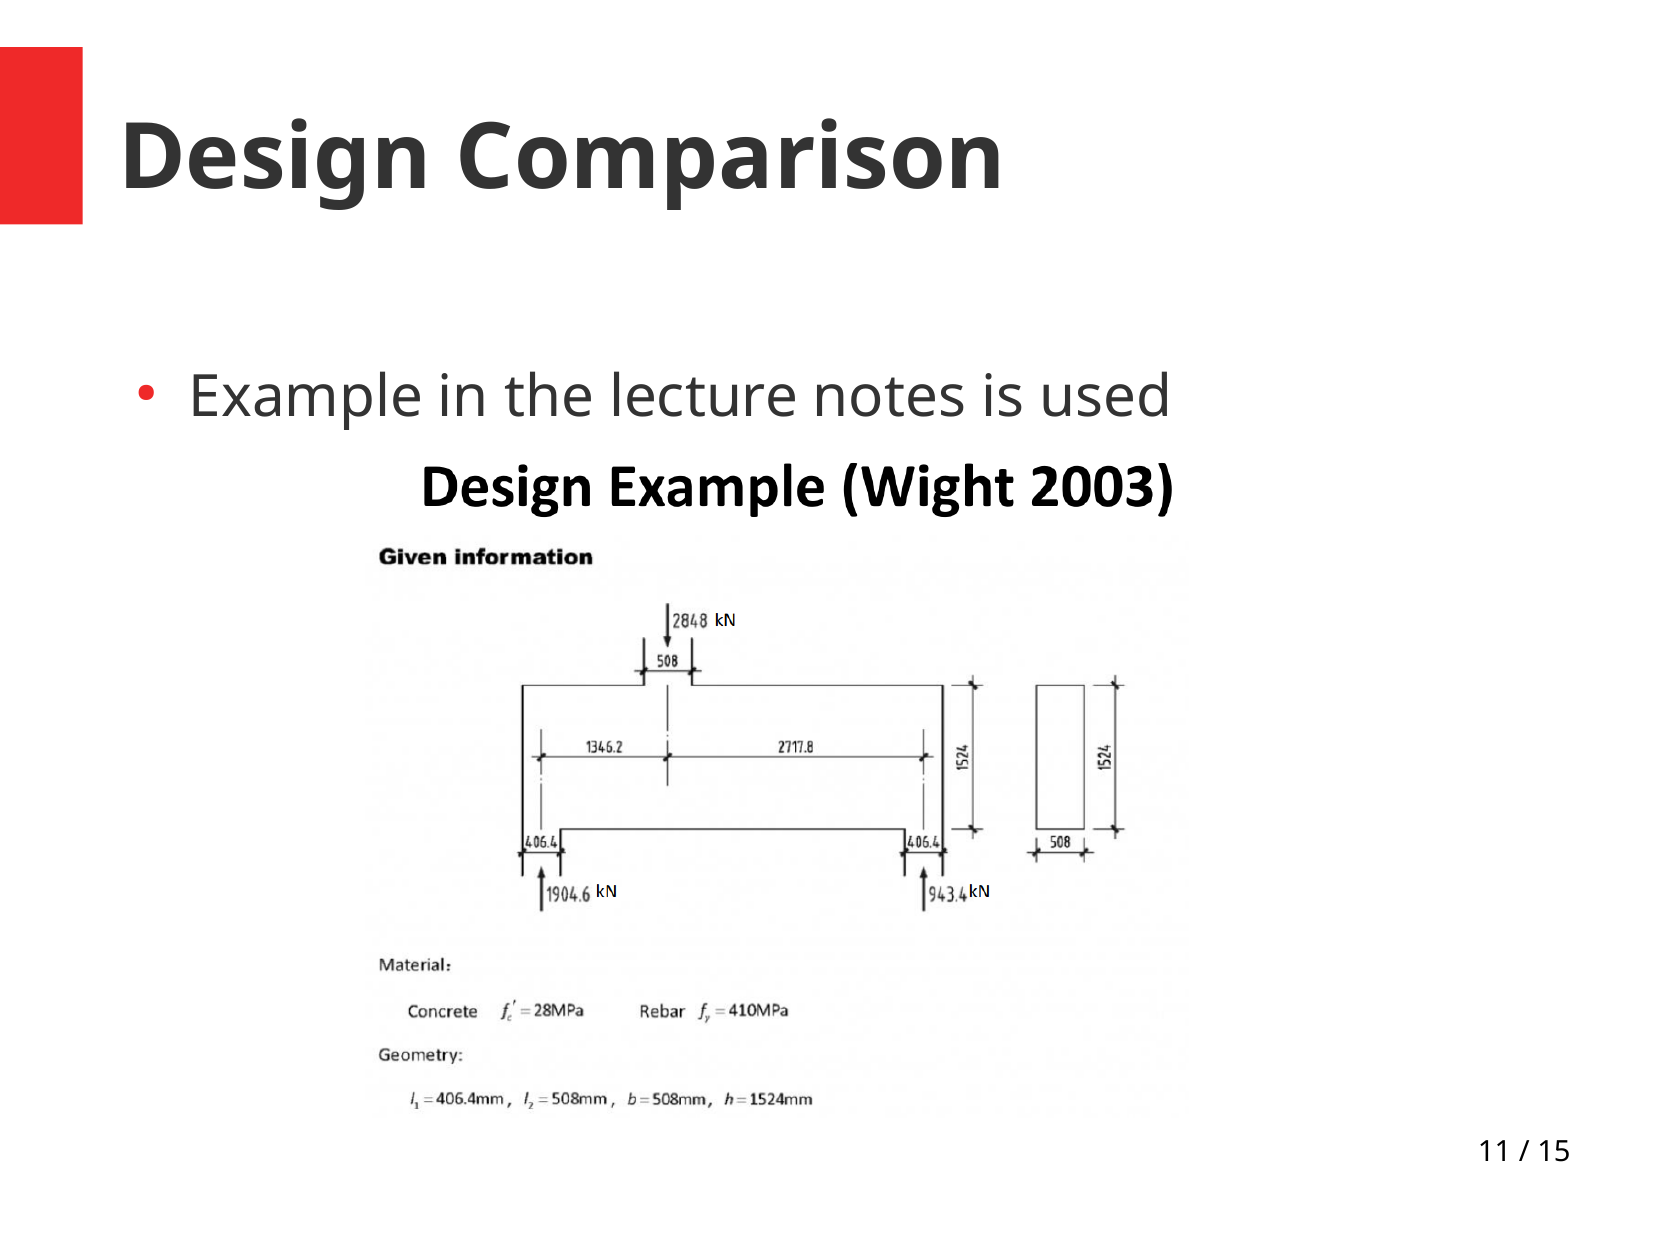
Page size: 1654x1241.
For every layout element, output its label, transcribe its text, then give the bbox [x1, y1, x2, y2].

picture [330, 441, 1201, 1126]
list Example in the lecture notes is used [118, 354, 1536, 1074]
title Design Comparison [118, 49, 1571, 257]
